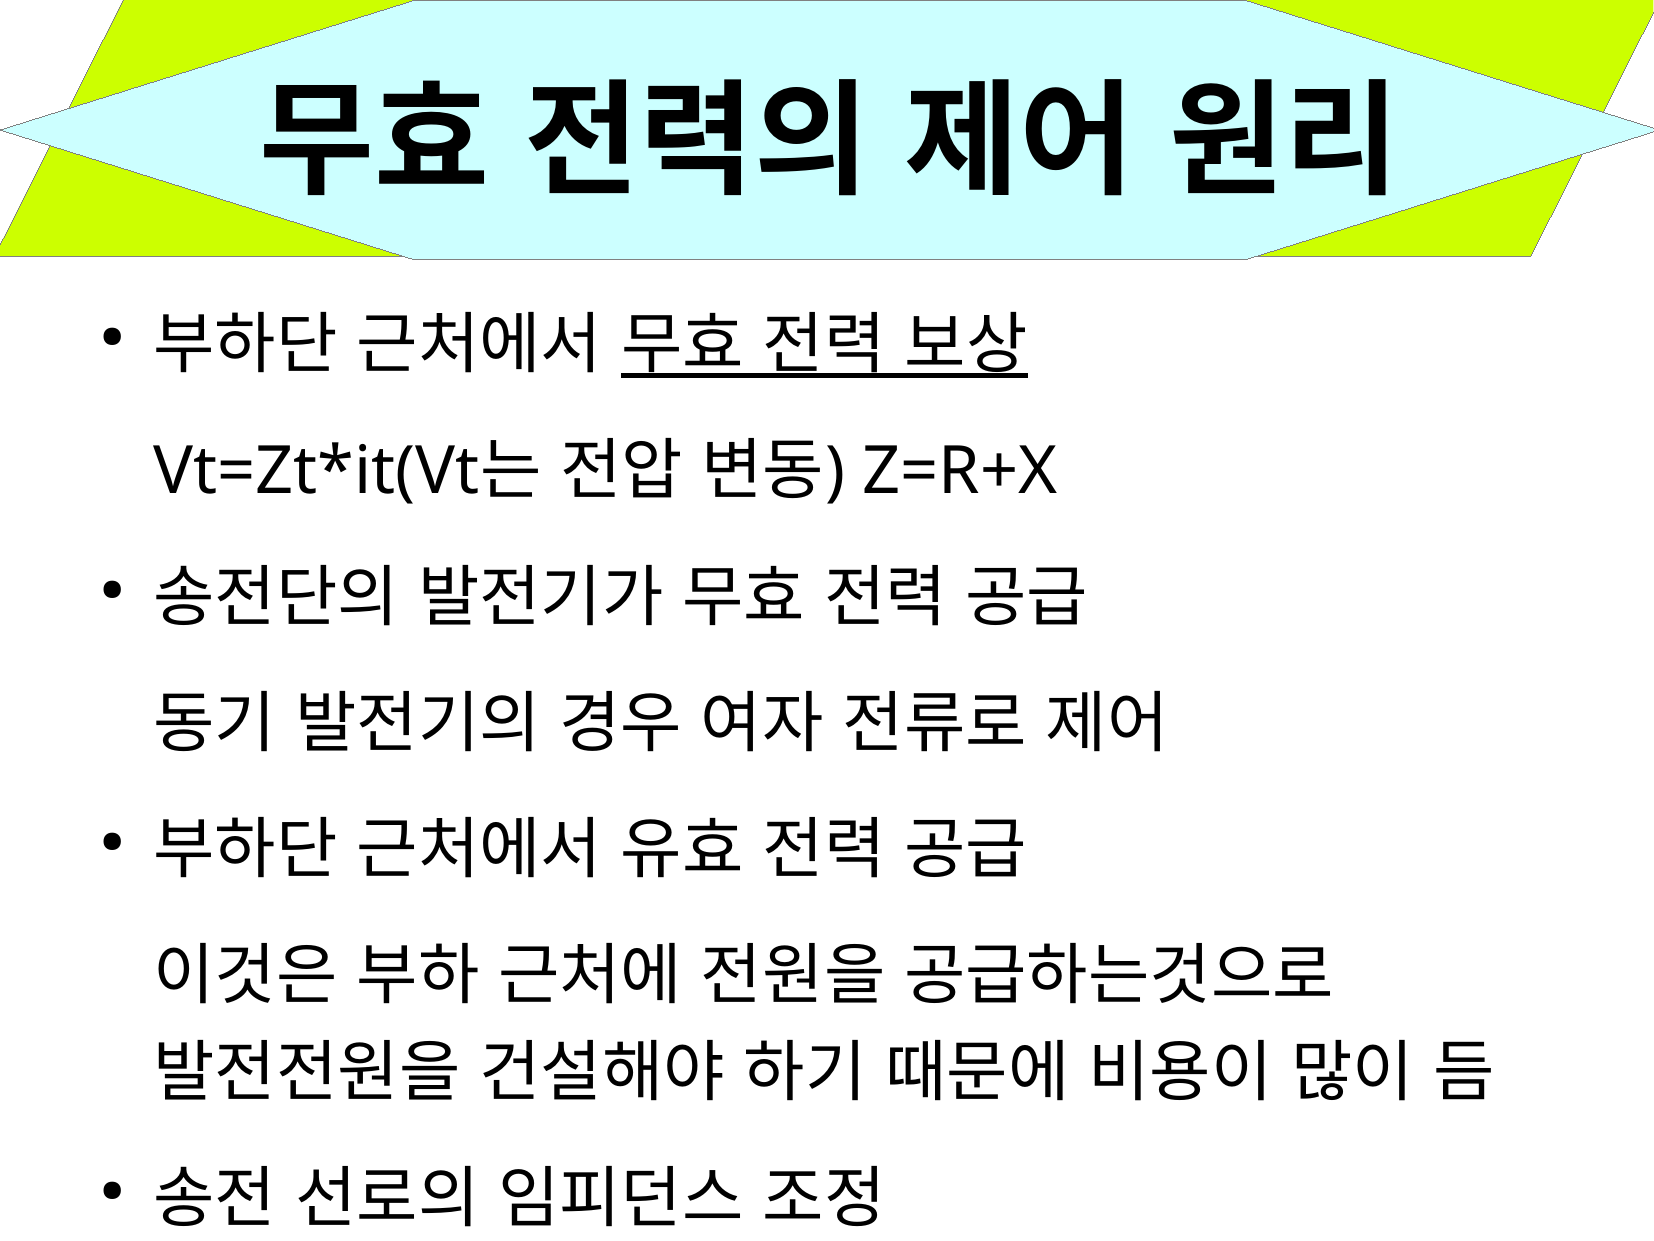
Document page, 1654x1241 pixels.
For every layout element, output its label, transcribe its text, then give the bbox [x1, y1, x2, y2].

text_box [0, 146, 402, 257]
text_box 무효 전력의 제어 원리 [0, 0, 1654, 260]
text_box [1248, 0, 1654, 112]
list 부하단 근처에서 무효 전력 보상 Vt=Zt*it(Vt는 전압 변동) Z=R+X 송전단의 발전기가 무효 전력 공급 동기 발전기의 경우 여자 전류로 제어 부하단 근처에서 유효 전력 공급 이것은 부하 근처에 전원을 공급하는것으로 발전전원을 건설해야 하기 때문에 비용이 많이 듬 송전 선로의 임피던스 조정 최근에 FACTs와 같은 기술은 선로에 무효... [82, 290, 1571, 1184]
text_box [1258, 155, 1582, 257]
text_box [68, 0, 411, 108]
